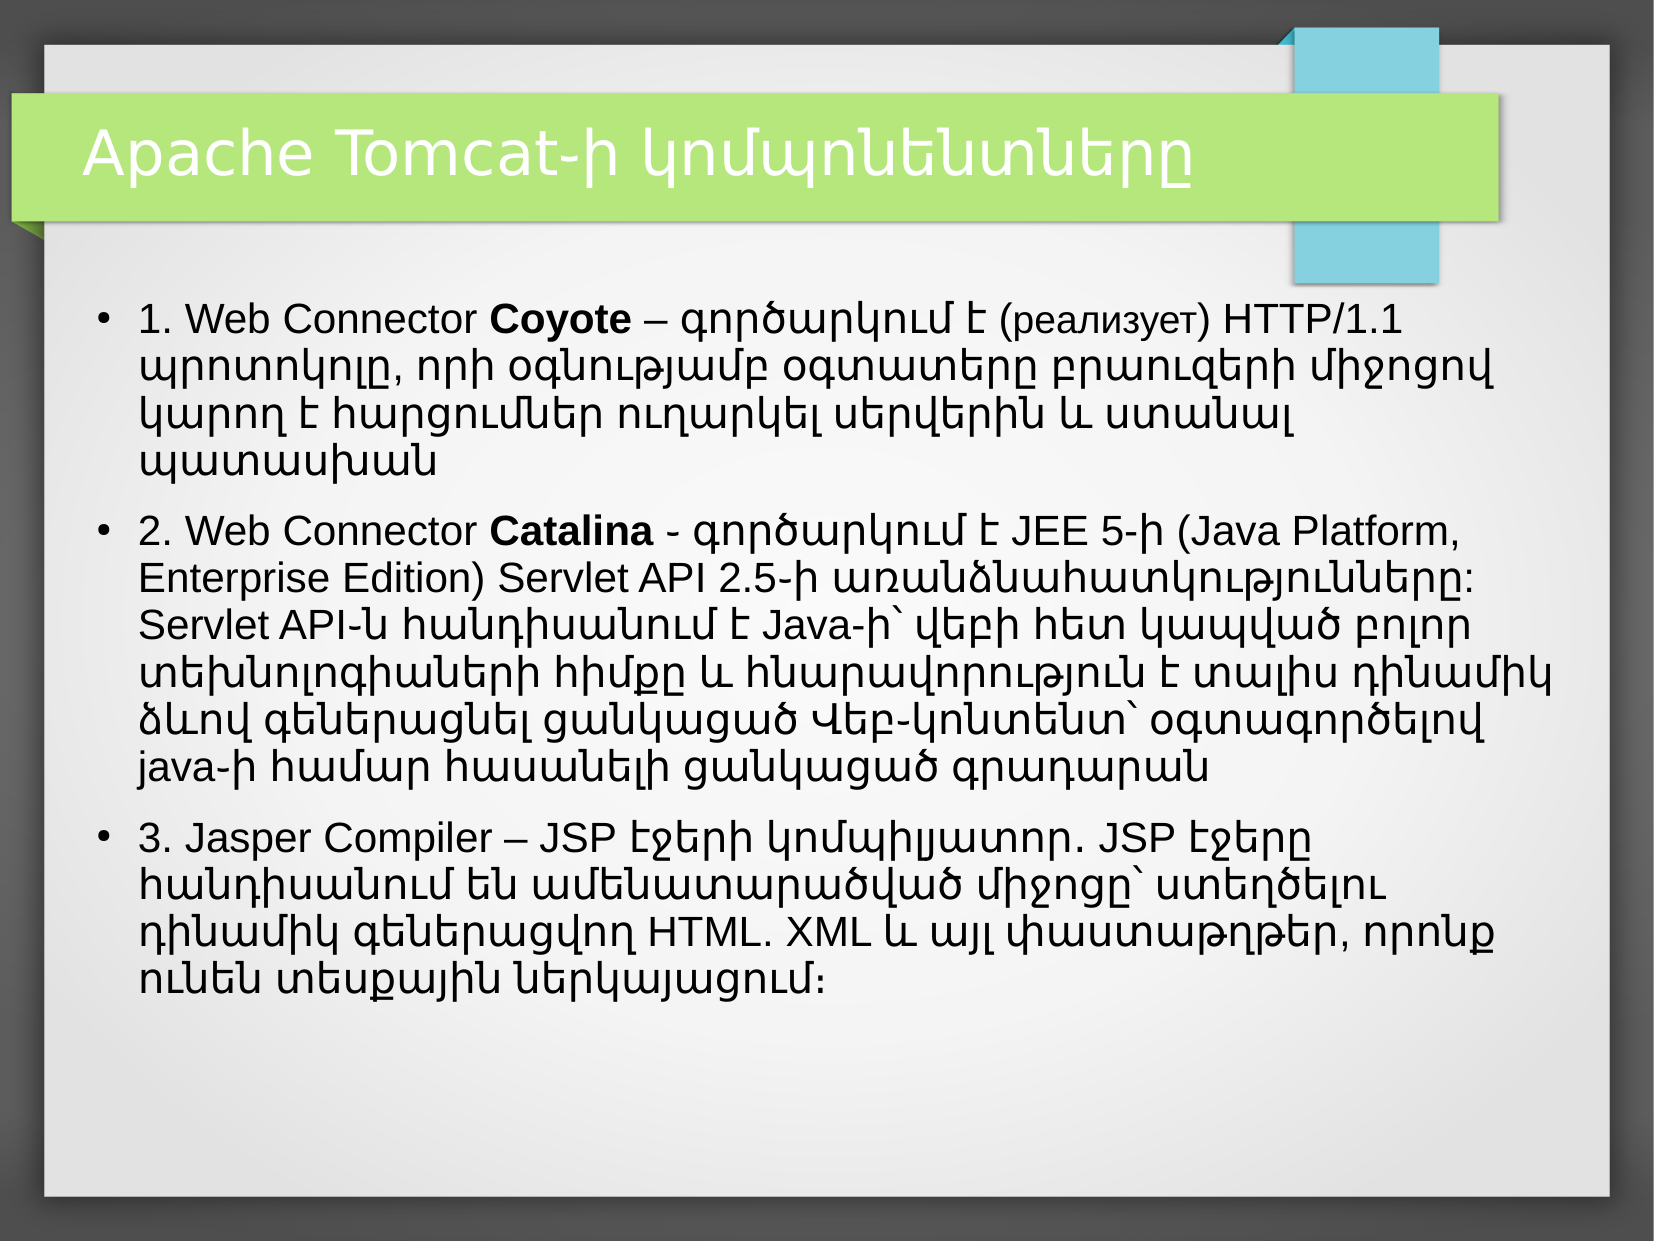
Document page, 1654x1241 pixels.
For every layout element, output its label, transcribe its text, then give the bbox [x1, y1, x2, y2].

title Apache Tomcat֊ի կոմպոնենտները [82, 94, 1264, 213]
picture [0, 0, 1654, 1241]
list 1. Web Connector Coyote – գործարկում է (реализует) HTTP/1.1 պրոտոկոլը, որի օգնությամբ օգտատերը բրաուզերի միջոցով կարող է հարցումներ ուղարկել սերվերին և ստանալ պատասխան 2. Web Connector Catalina ֊ գործարկում է JEE 5-ի (Java Platform, Enterprise Edition) Servlet API 2.5֊ի առանձնահատկությունները: Servlet API֊ն հանդիսանում է Java-ի՝ վեբի հետ կապված բոլոր տեխնոլոգիաների հիմքը և հնարավորություն է տալիս դինամիկ ձևով գեներացնել ցանկացած Վեբ֊կոնտենտ՝ օգտագործելով java֊ի համար հասանելի ցանկացած գրադարան 3. Jasper Compiler – JSP էջերի կոմպիլյատոր․ JSP էջերը հանդիսանում են ամենատարածված միջոցը՝ ստեղծելու դինամիկ գեներացվող HTML. XML և այլ փաստաթղթեր, որոնք ունեն տեսքային ներկայացում։ [82, 295, 1571, 1015]
